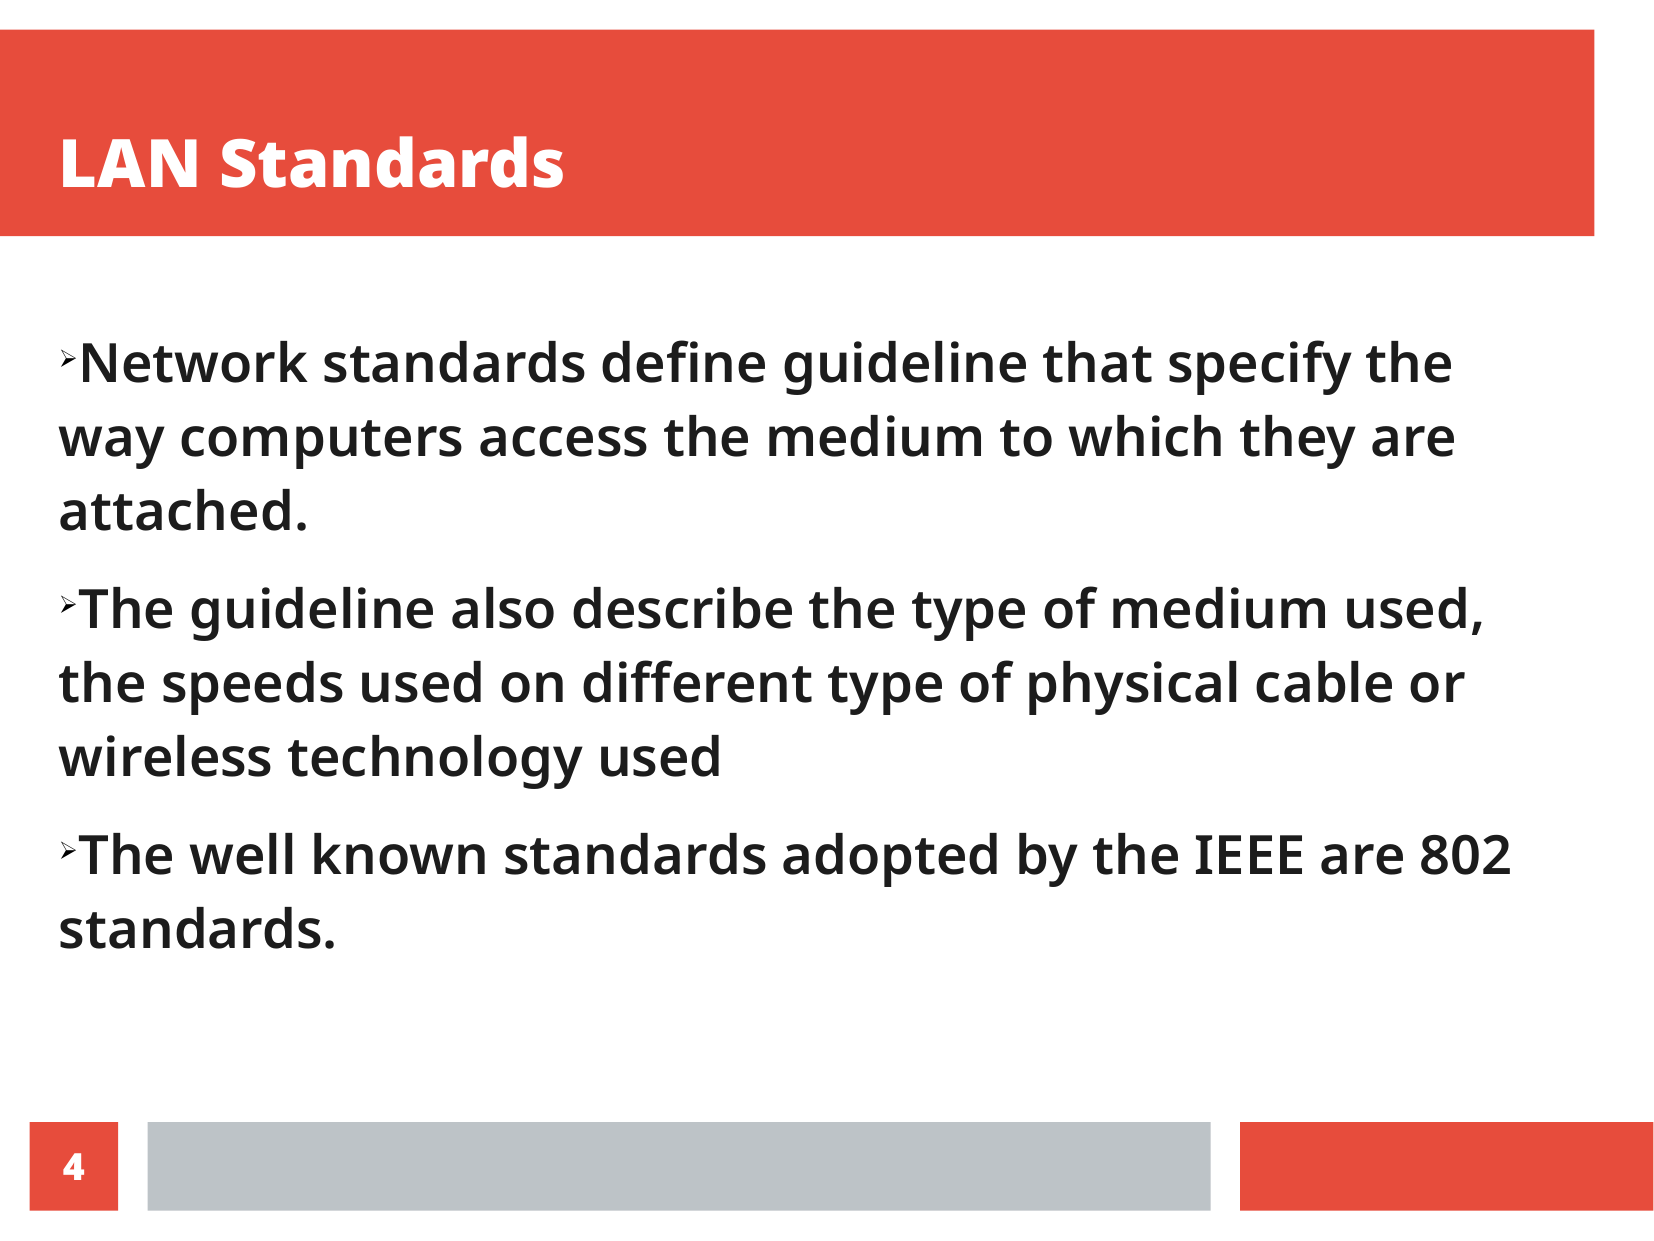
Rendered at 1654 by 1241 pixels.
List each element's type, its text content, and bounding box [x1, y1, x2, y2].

title LAN Standards [59, 59, 1595, 207]
list Network standards define guideline that specify the way computers access the medium to which they are attached. The guideline also describe the type of medium used, the speeds used on different type of physical cable or wireless technology used The well known standards adopted by the IEEE are 802 standards. [59, 324, 1565, 1093]
